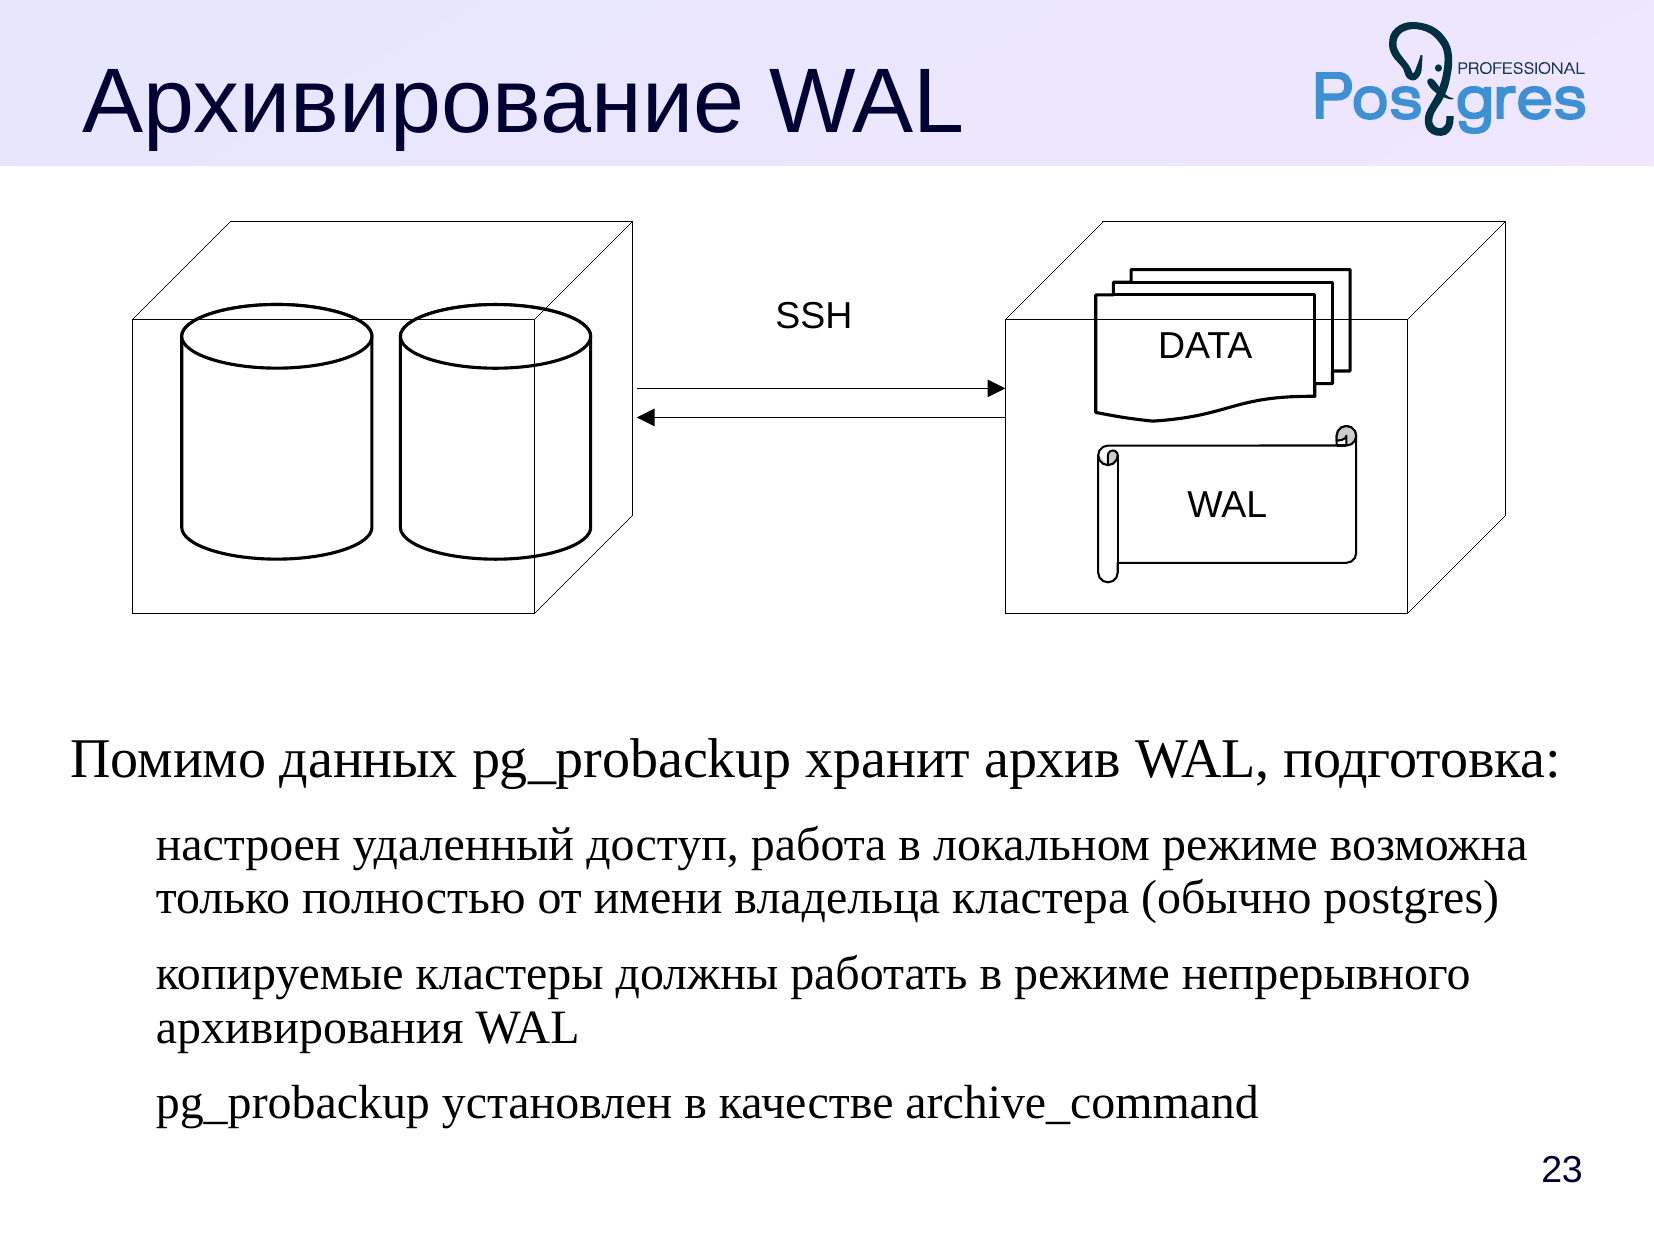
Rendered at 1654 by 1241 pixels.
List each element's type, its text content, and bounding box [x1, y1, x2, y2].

text_box [132, 221, 633, 614]
text_box WAL [1098, 459, 1118, 583]
text_box WAL [1098, 437, 1357, 563]
title Архивирование WAL [82, 49, 1252, 153]
text_box [1005, 221, 1506, 614]
list Помимо данных pg_probackup хранит архив WAL, подготовка: настроен удаленный доступ, работа в локальном режиме возможна только полностью от имени владельца кластера (обычно postgres) копируемые кластеры должны работать в режиме непрерывного архивирования WAL pg_probackup установлен в качестве archive_command [70, 727, 1583, 1134]
text_box SSH [728, 287, 900, 345]
